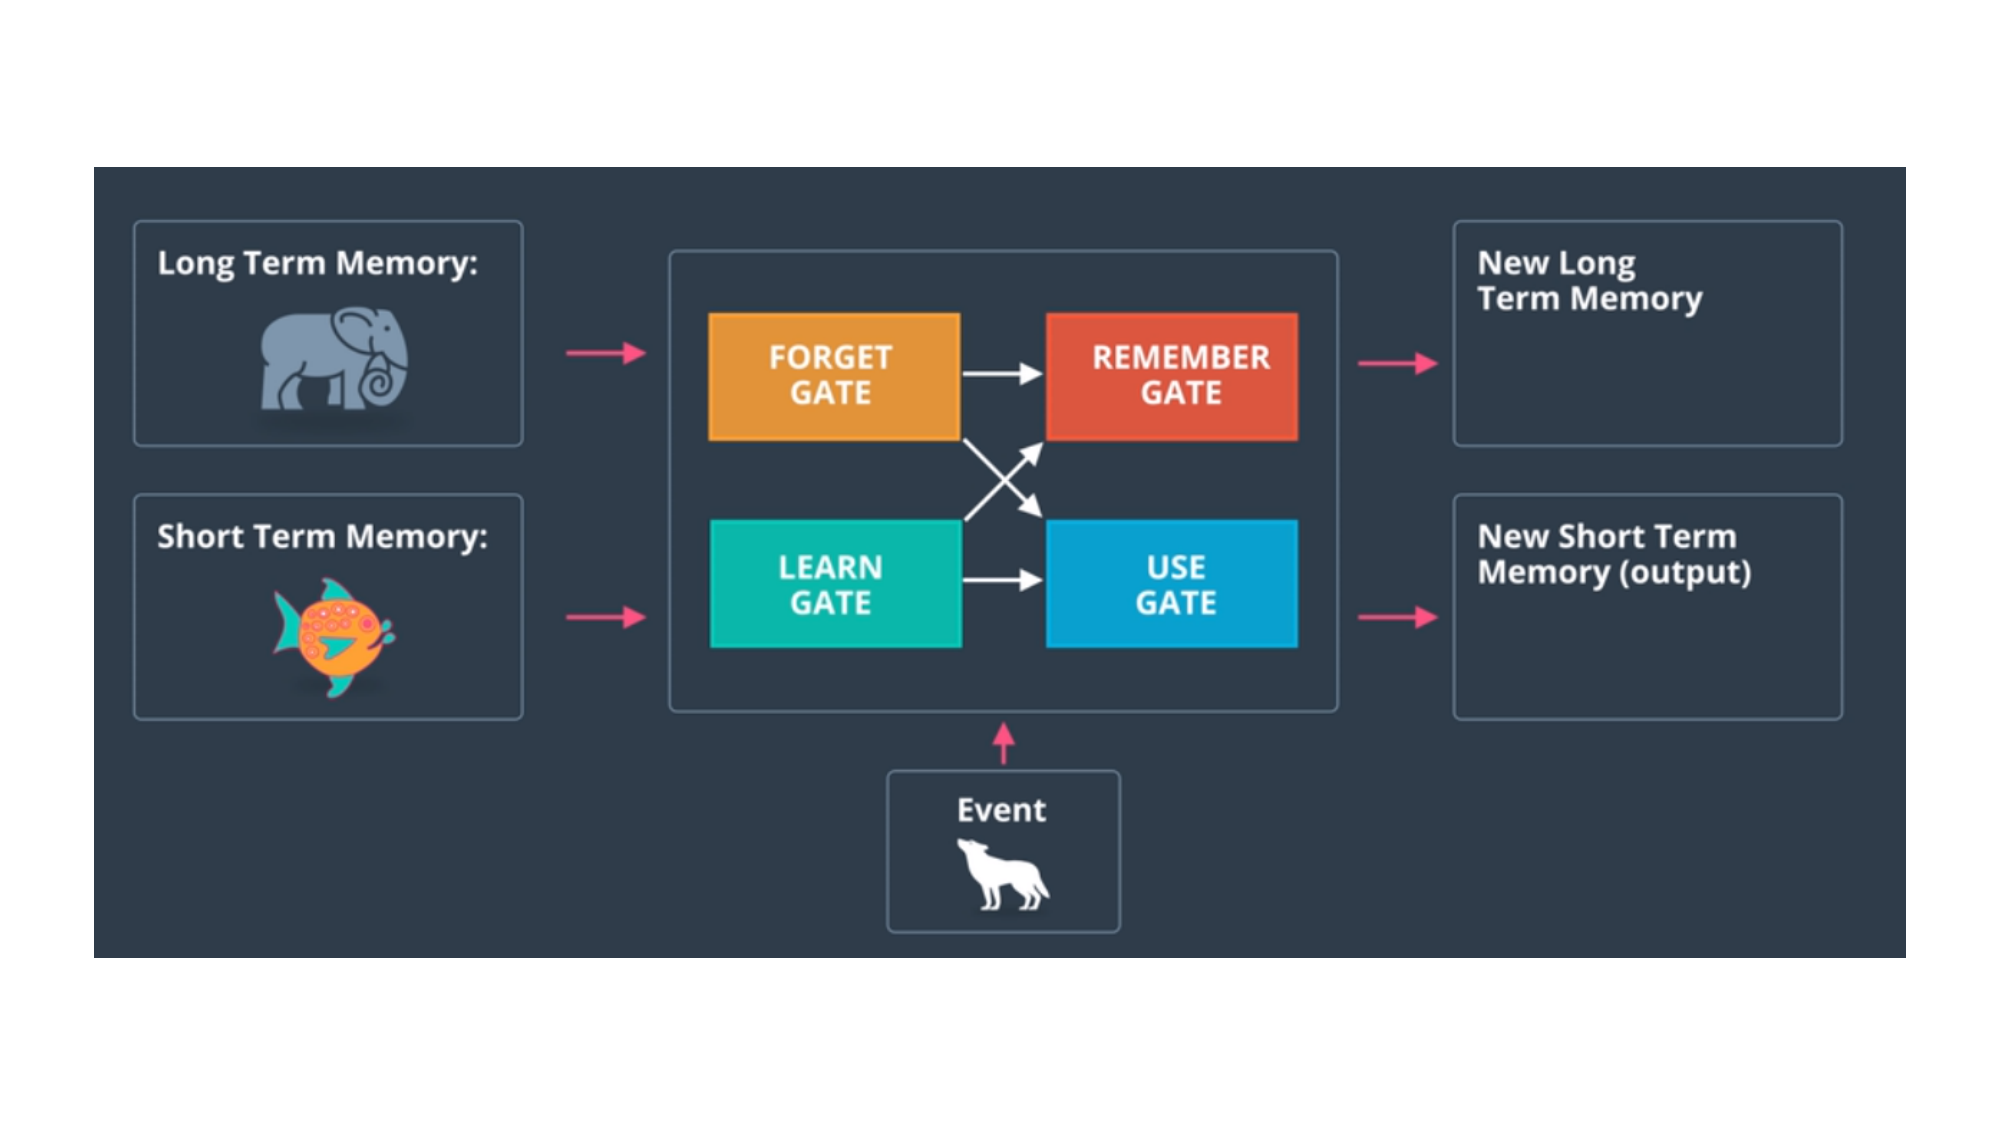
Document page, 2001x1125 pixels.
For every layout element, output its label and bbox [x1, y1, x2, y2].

picture [94, 167, 1906, 958]
